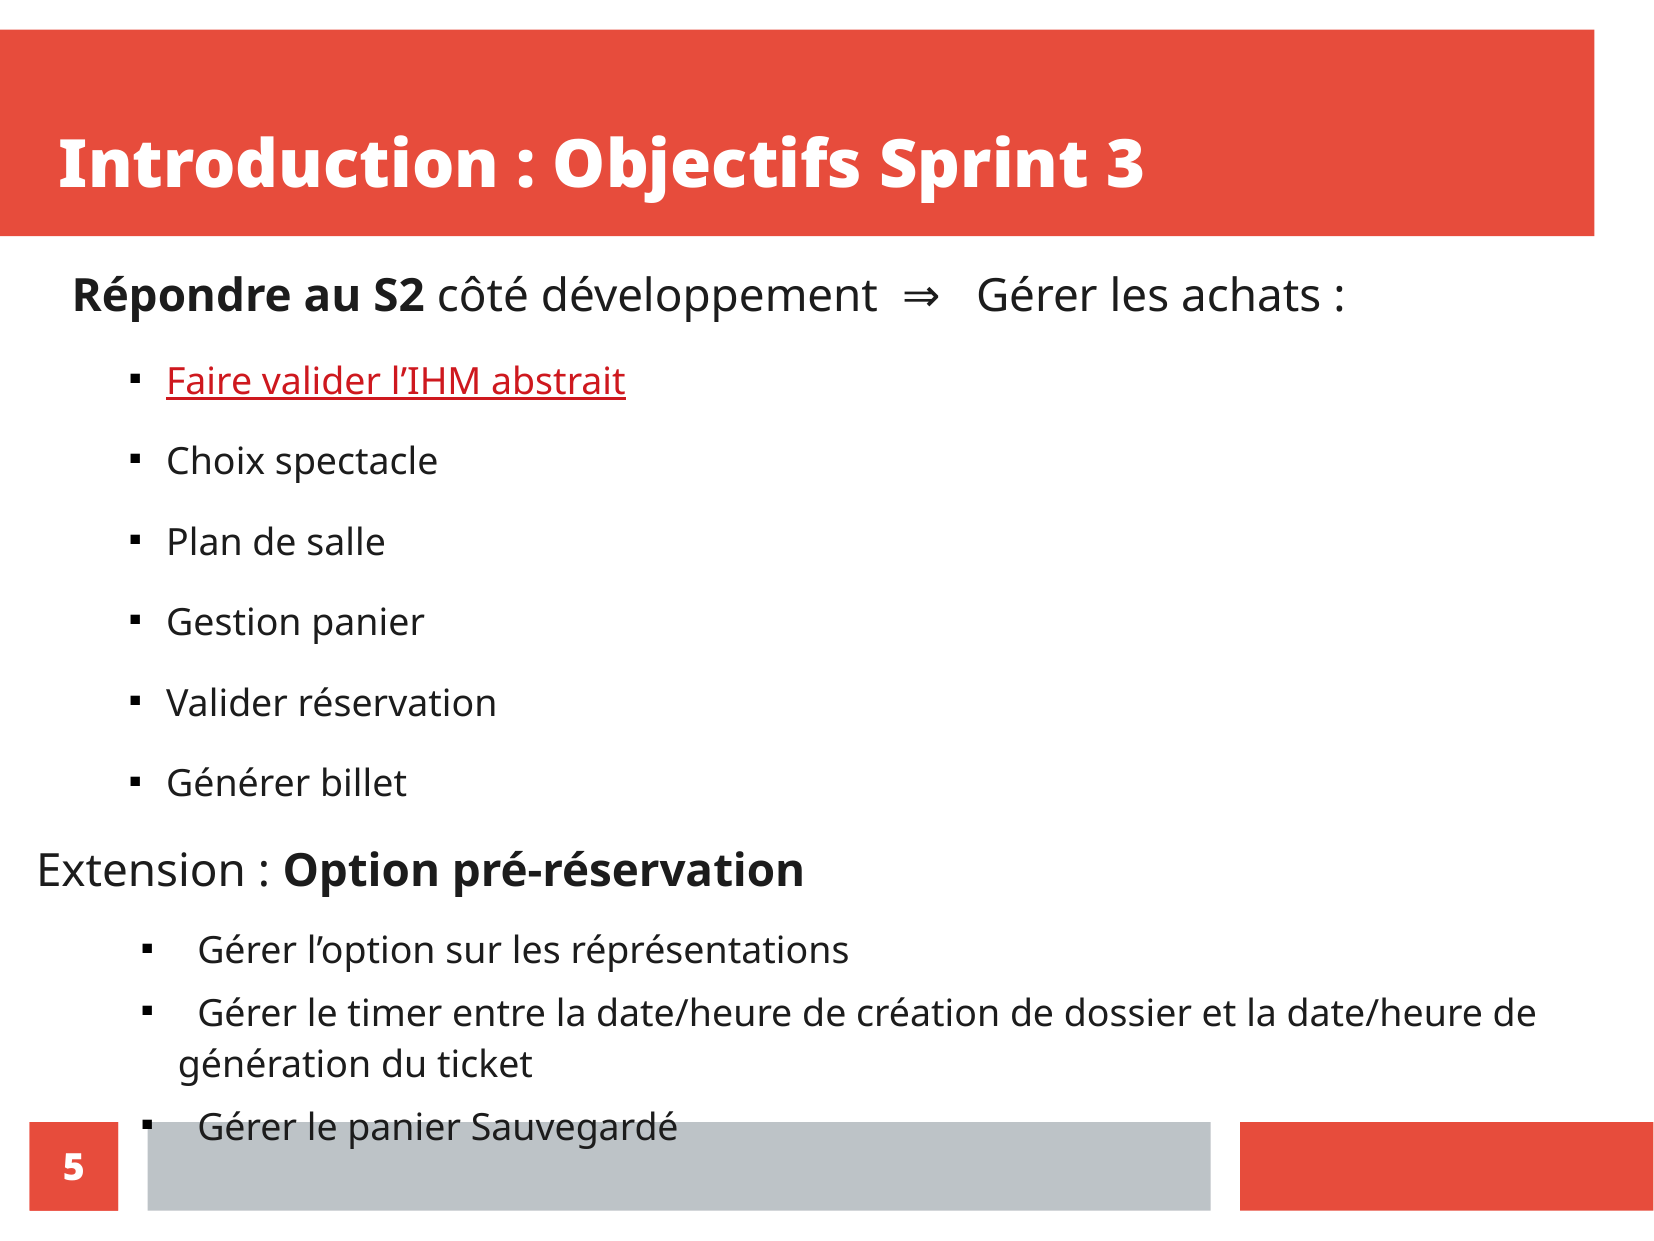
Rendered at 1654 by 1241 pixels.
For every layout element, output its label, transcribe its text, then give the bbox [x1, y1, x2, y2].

list Répondre au S2 côté développement ⇒ Gérer les achats : Faire valider l’IHM abstrait Choix spectacle Plan de salle Gestion panier Valider réservation Générer billet Extension : Option pré-réservation Gérer l’option sur les réprésentations Gérer le timer entre la date/heure de création de dossier et la date/heure de génération du ticket Gérer le panier Sauvegardé [36, 262, 1566, 1105]
title Introduction : Objectifs Sprint 3 [59, 59, 1595, 207]
